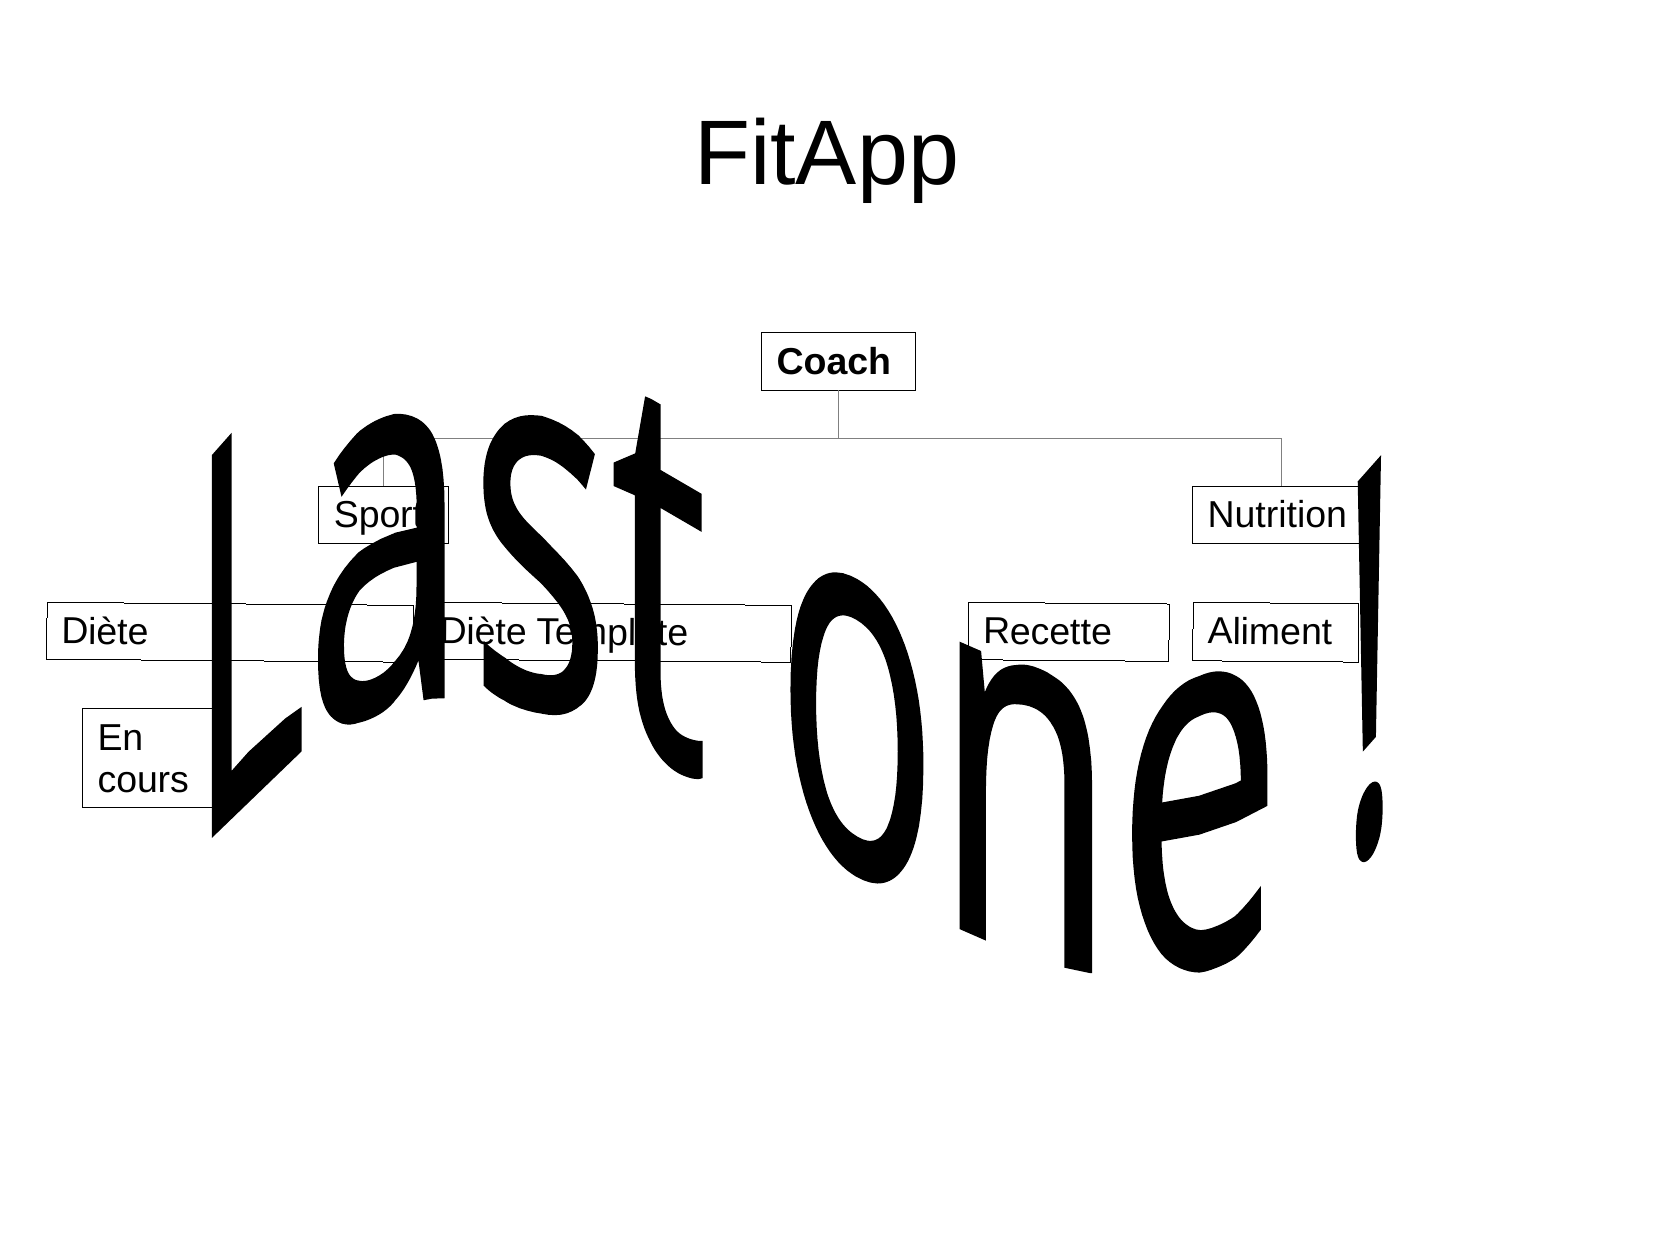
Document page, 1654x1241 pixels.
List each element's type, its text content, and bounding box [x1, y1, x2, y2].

text_box Last one ! [318, 414, 444, 724]
text_box Sport [318, 486, 417, 544]
text_box Last one ! [791, 573, 923, 883]
text_box Aliment [1192, 602, 1359, 663]
text_box Last one ! [212, 434, 301, 837]
text_box Nutrition [1192, 486, 1359, 544]
text_box Diète Template [660, 604, 792, 663]
text_box Last one ! [1356, 782, 1382, 862]
text_box Last one ! [484, 415, 598, 715]
text_box Last one ! [1358, 457, 1381, 750]
text_box Sport [444, 486, 449, 544]
text_box En cours [82, 708, 212, 808]
title FitApp [82, 49, 1571, 257]
text_box Last one ! [960, 642, 1092, 973]
text_box Coach [761, 332, 916, 391]
text_box Diète Template [444, 602, 573, 661]
text_box Diète [344, 604, 414, 663]
text_box Last one ! [1132, 672, 1267, 972]
text_box Diète [231, 603, 326, 662]
text_box Diète Template [591, 603, 635, 661]
text_box Diète [46, 602, 212, 661]
text_box Last one ! [614, 397, 702, 779]
text_box Recette [968, 602, 1170, 662]
